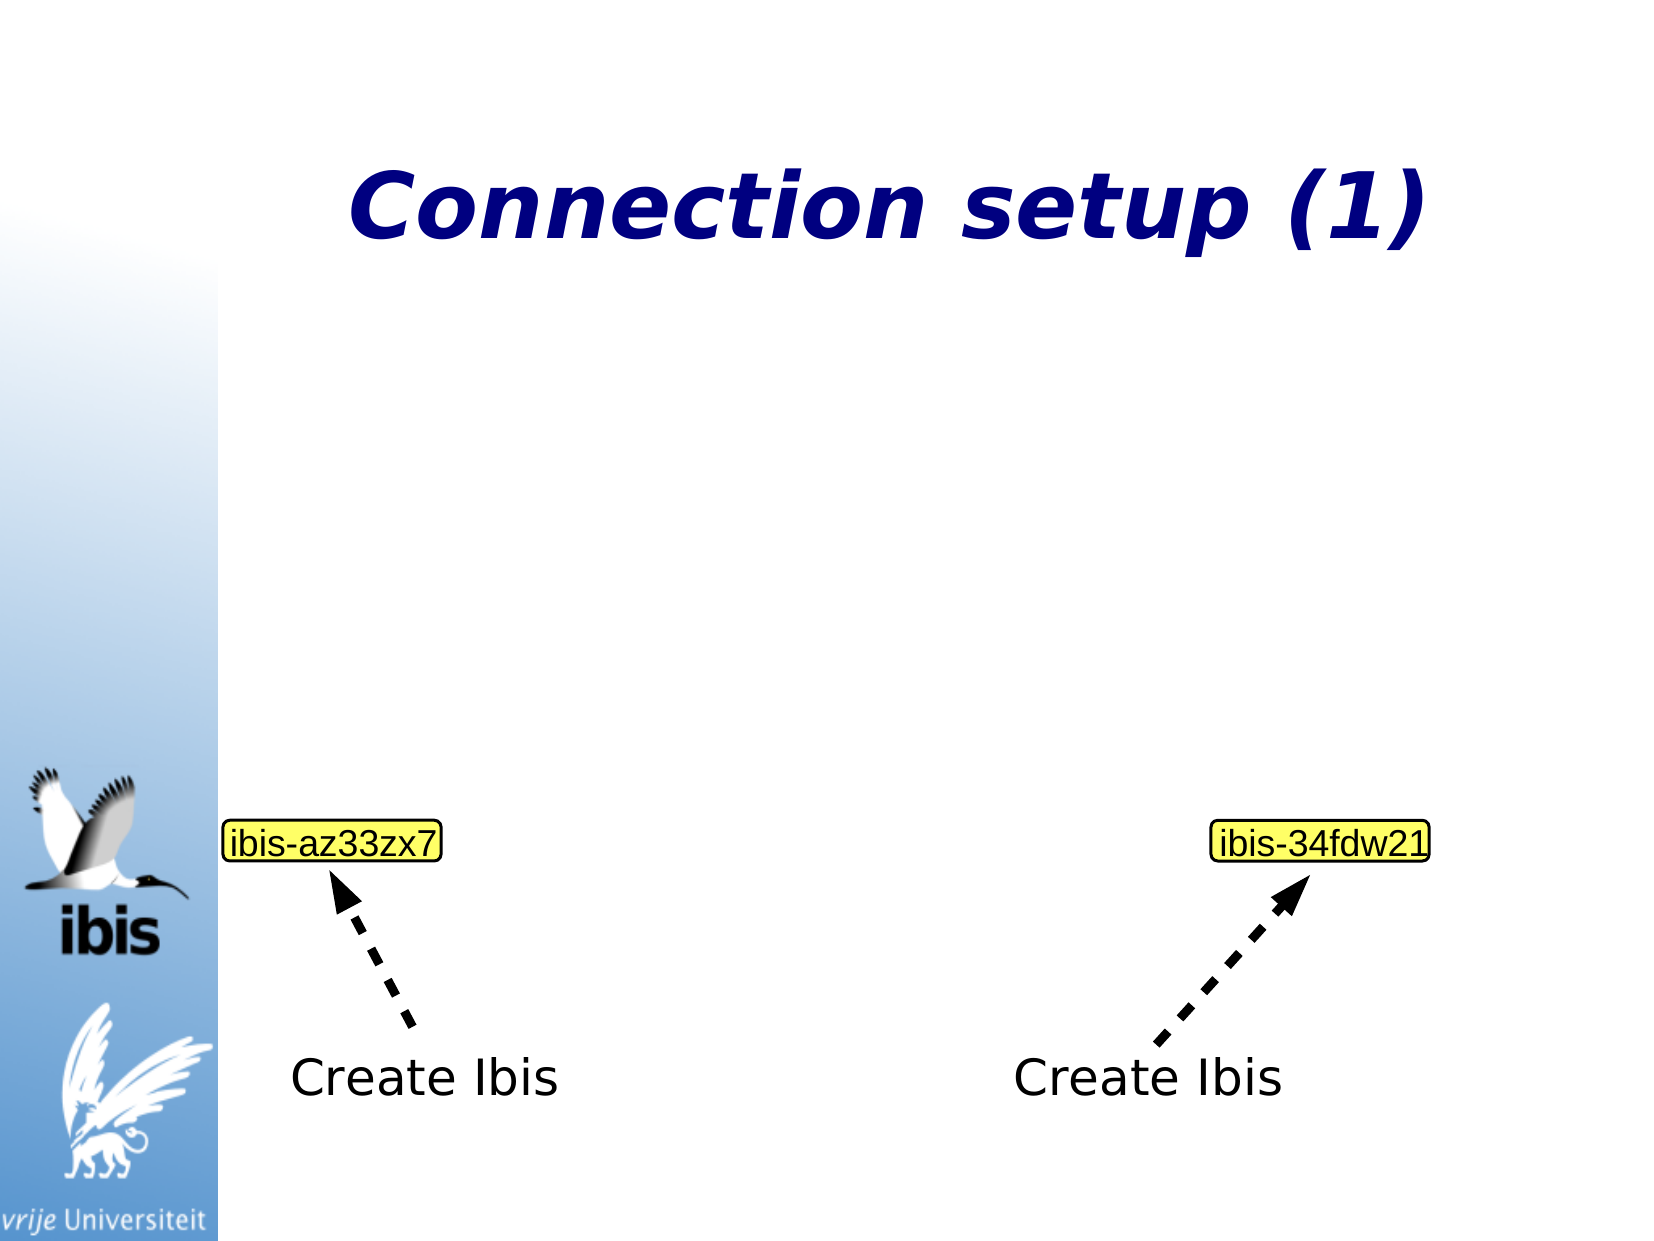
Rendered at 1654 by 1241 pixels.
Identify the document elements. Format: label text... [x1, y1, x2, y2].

title Connection setup (1) [248, 102, 1534, 310]
text_box Create Ibis [225, 1049, 640, 1121]
text_box ibis-az33zx7 [229, 821, 461, 867]
text_box [222, 820, 438, 861]
text_box [1210, 820, 1427, 862]
text_box Create Ibis [949, 1049, 1364, 1121]
text_box ibis-34fdw21 [1219, 822, 1451, 865]
picture [0, 0, 218, 1241]
